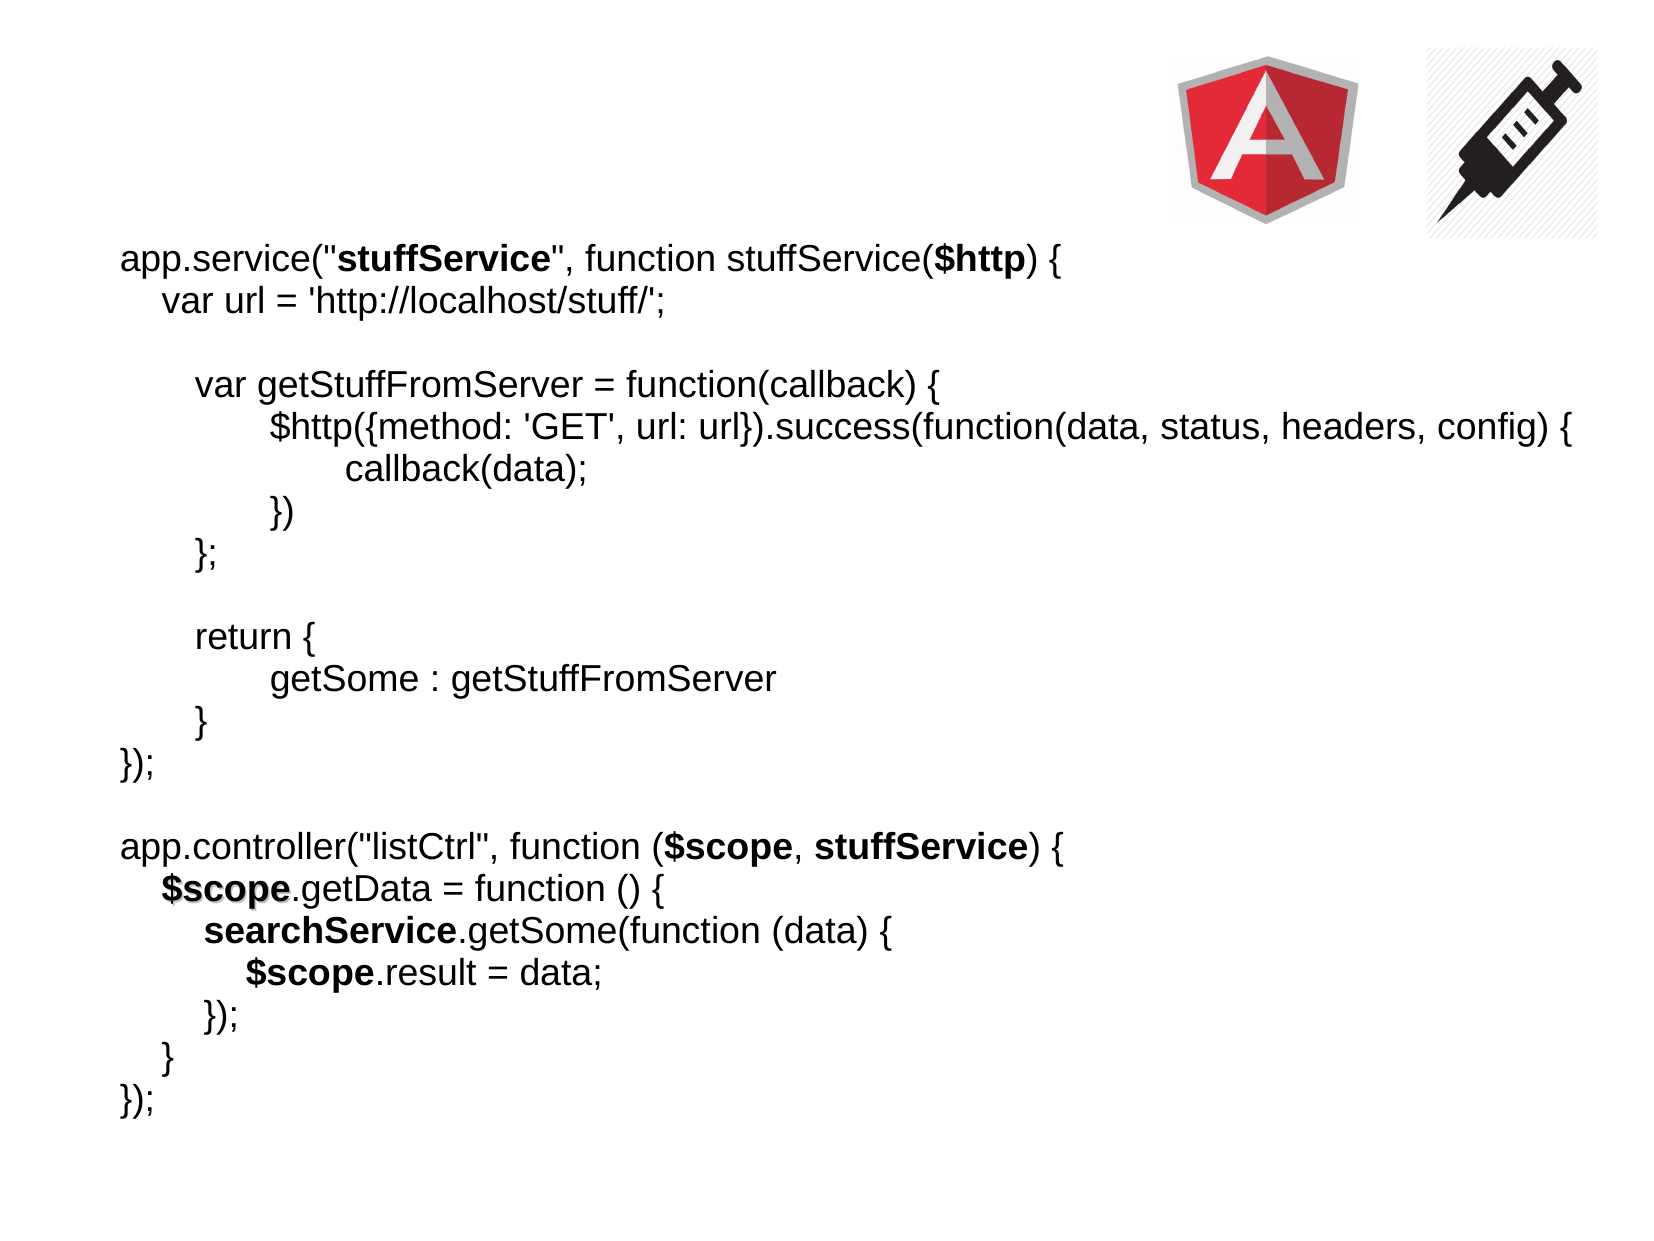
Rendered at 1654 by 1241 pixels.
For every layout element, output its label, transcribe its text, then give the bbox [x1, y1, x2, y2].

picture [1170, 55, 1364, 226]
text_box app.service("stuffService", function stuffService($http) { var url = 'http://localhost/stuff/'; var getStuffFromServer = function(callback) { $http({method: 'GET', url: url}).success(function(data, status, headers, config) { callback(data); }) }; return { getSome : getStuffFromServer } }); app.controller("listCtrl", function ($scope, stuffService) { $scope.getData = function () { searchService.getSome(function (data) { $scope.result = data; }); } }); [105, 230, 1589, 1135]
picture [1425, 45, 1599, 241]
